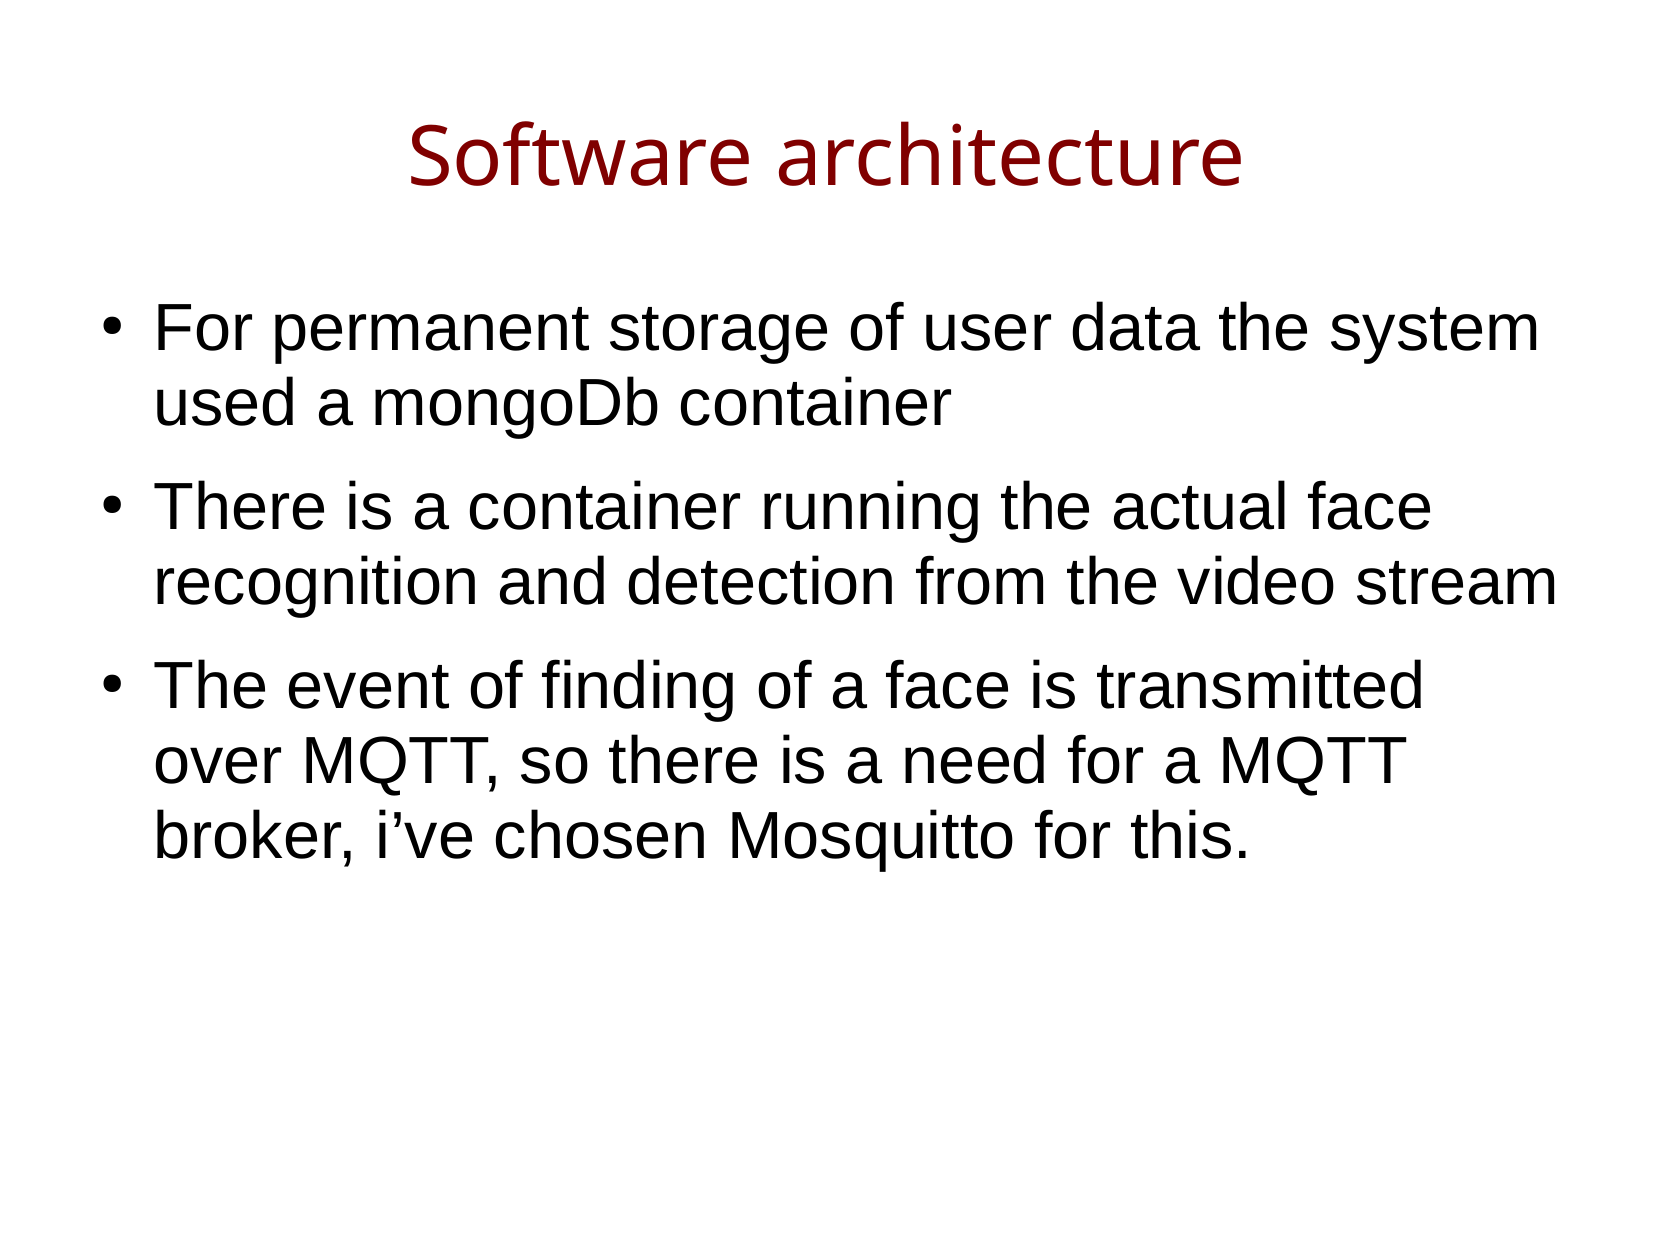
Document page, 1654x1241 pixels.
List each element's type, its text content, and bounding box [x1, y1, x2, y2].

title Software architecture [82, 49, 1571, 257]
list For permanent storage of user data the system used a mongoDb container There is a container running the actual face recognition and detection from the video stream The event of finding of a face is transmitted over MQTT, so there is a need for a MQTT broker, i’ve chosen Mosquitto for this. [82, 290, 1571, 1010]
